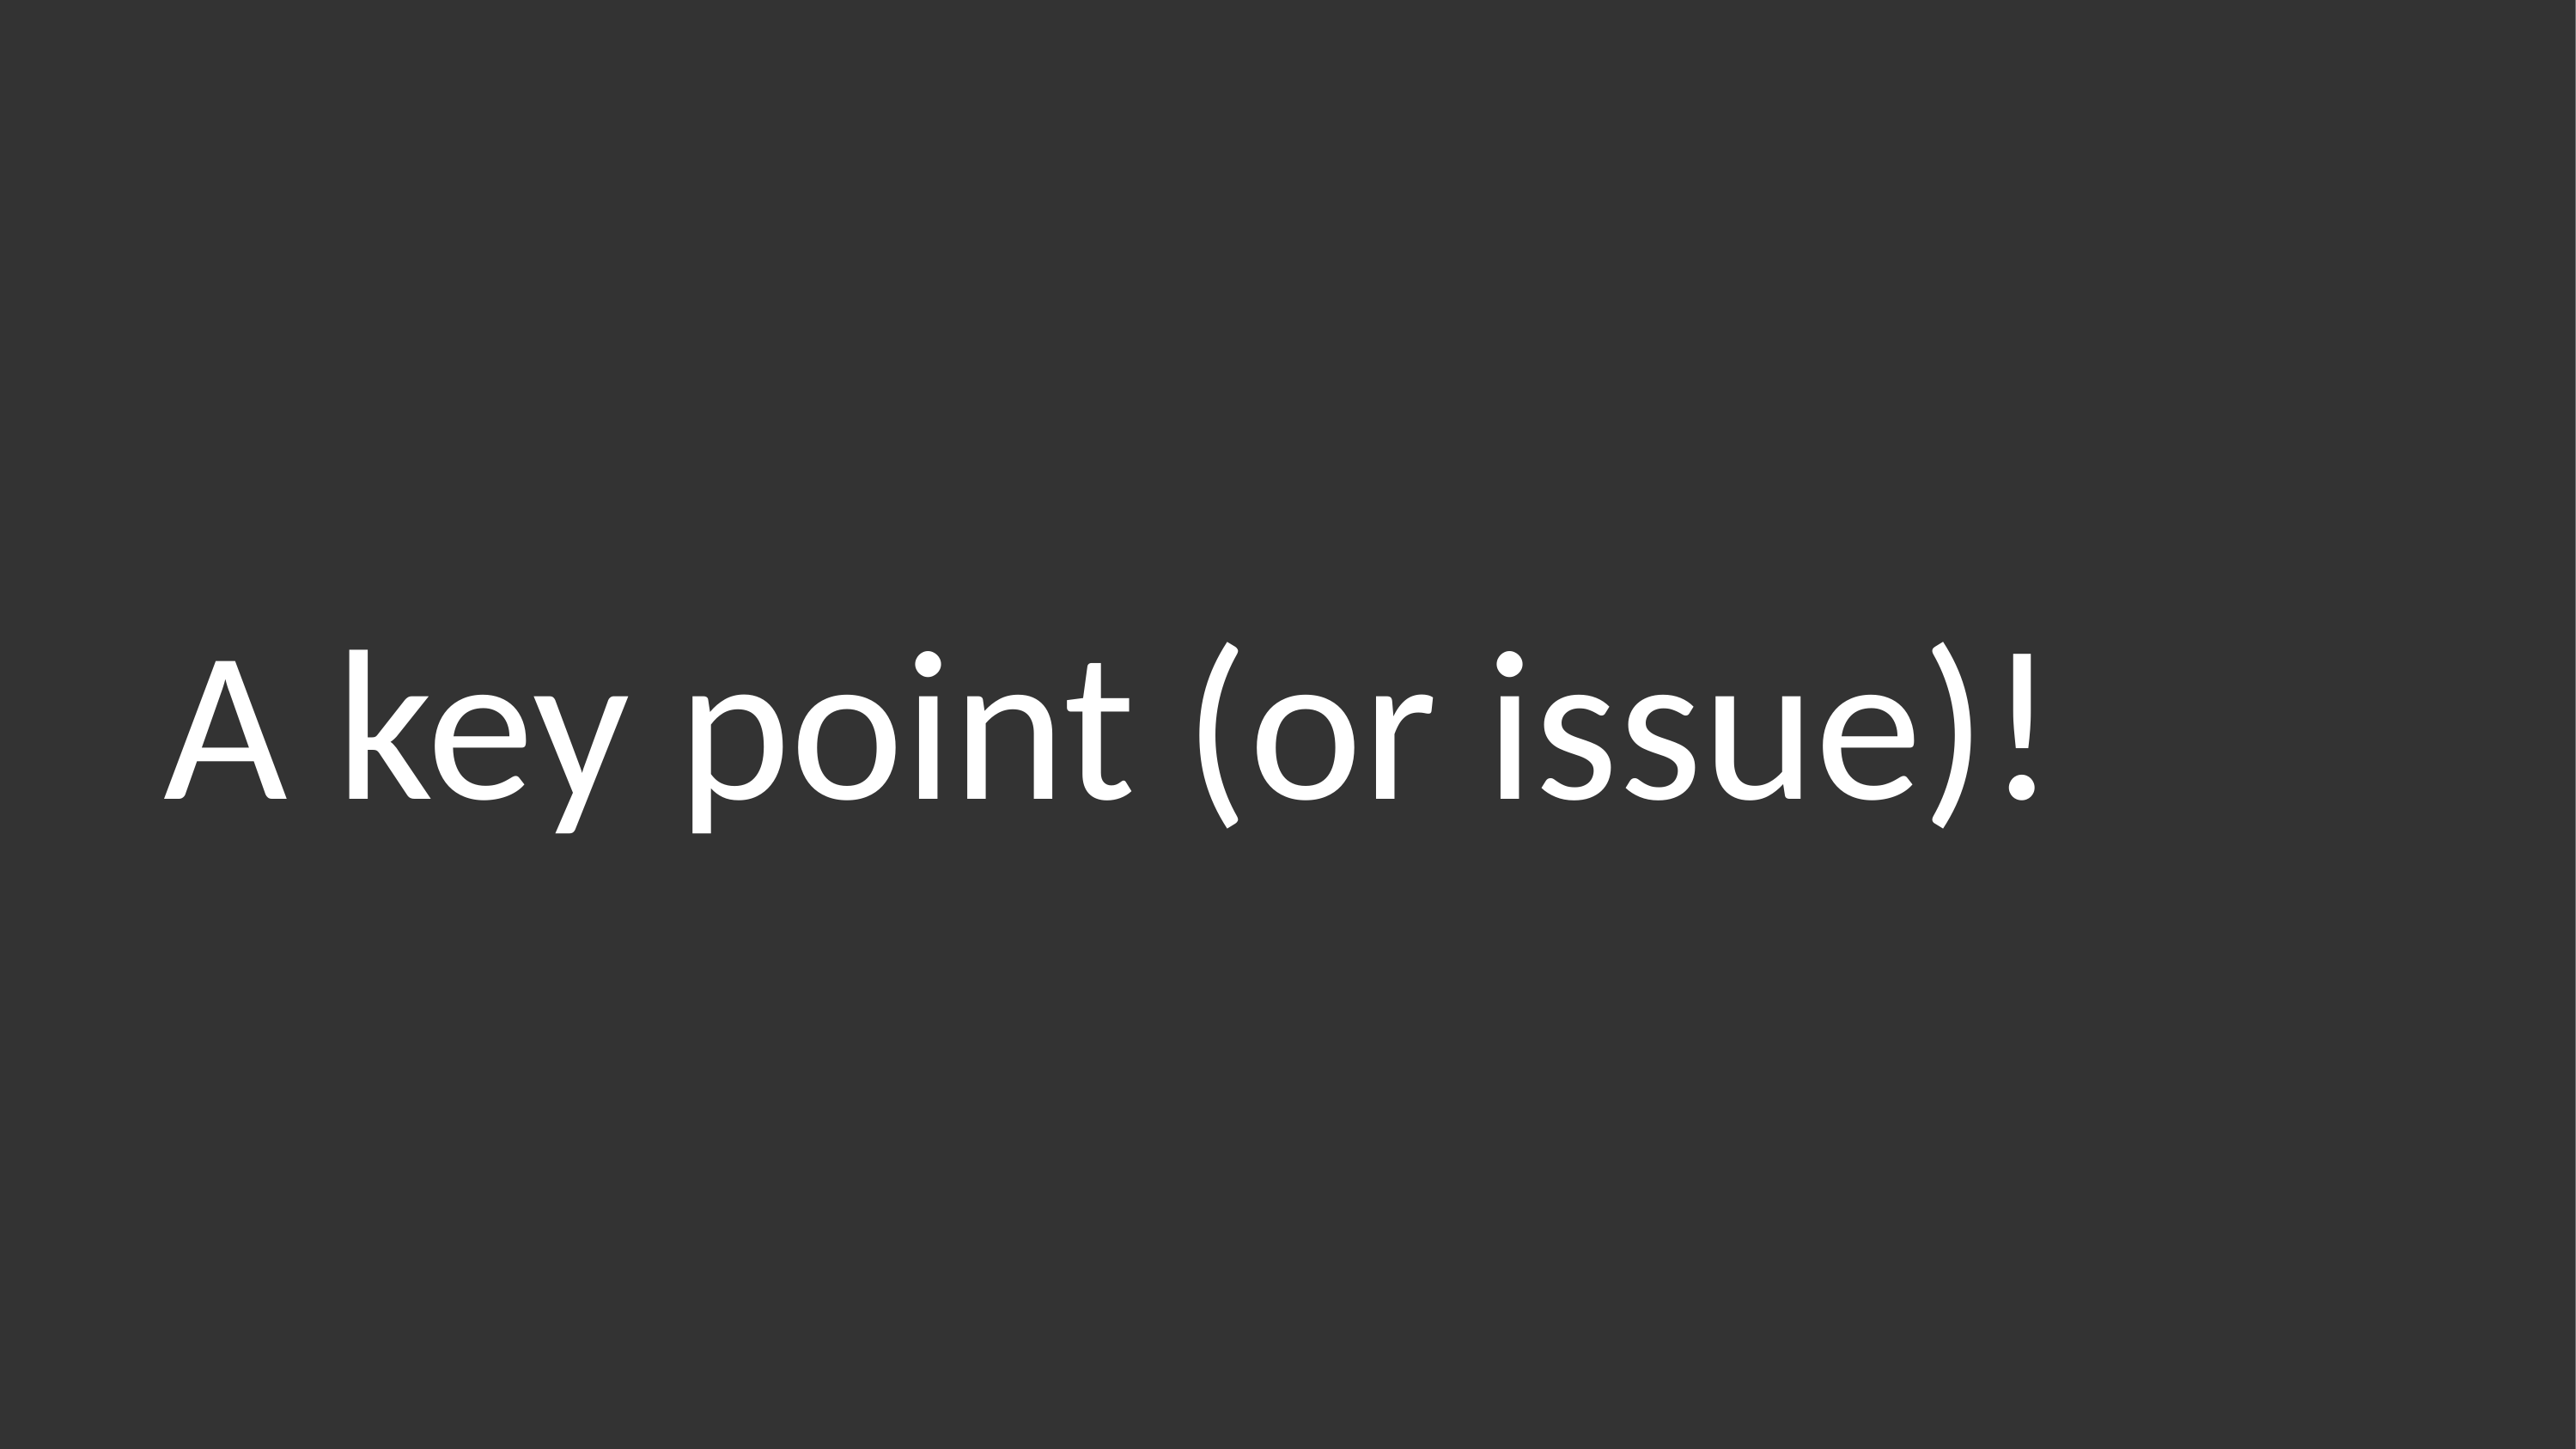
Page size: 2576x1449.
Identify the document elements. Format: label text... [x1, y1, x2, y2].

title A key point (or issue)! [137, 137, 2402, 1290]
